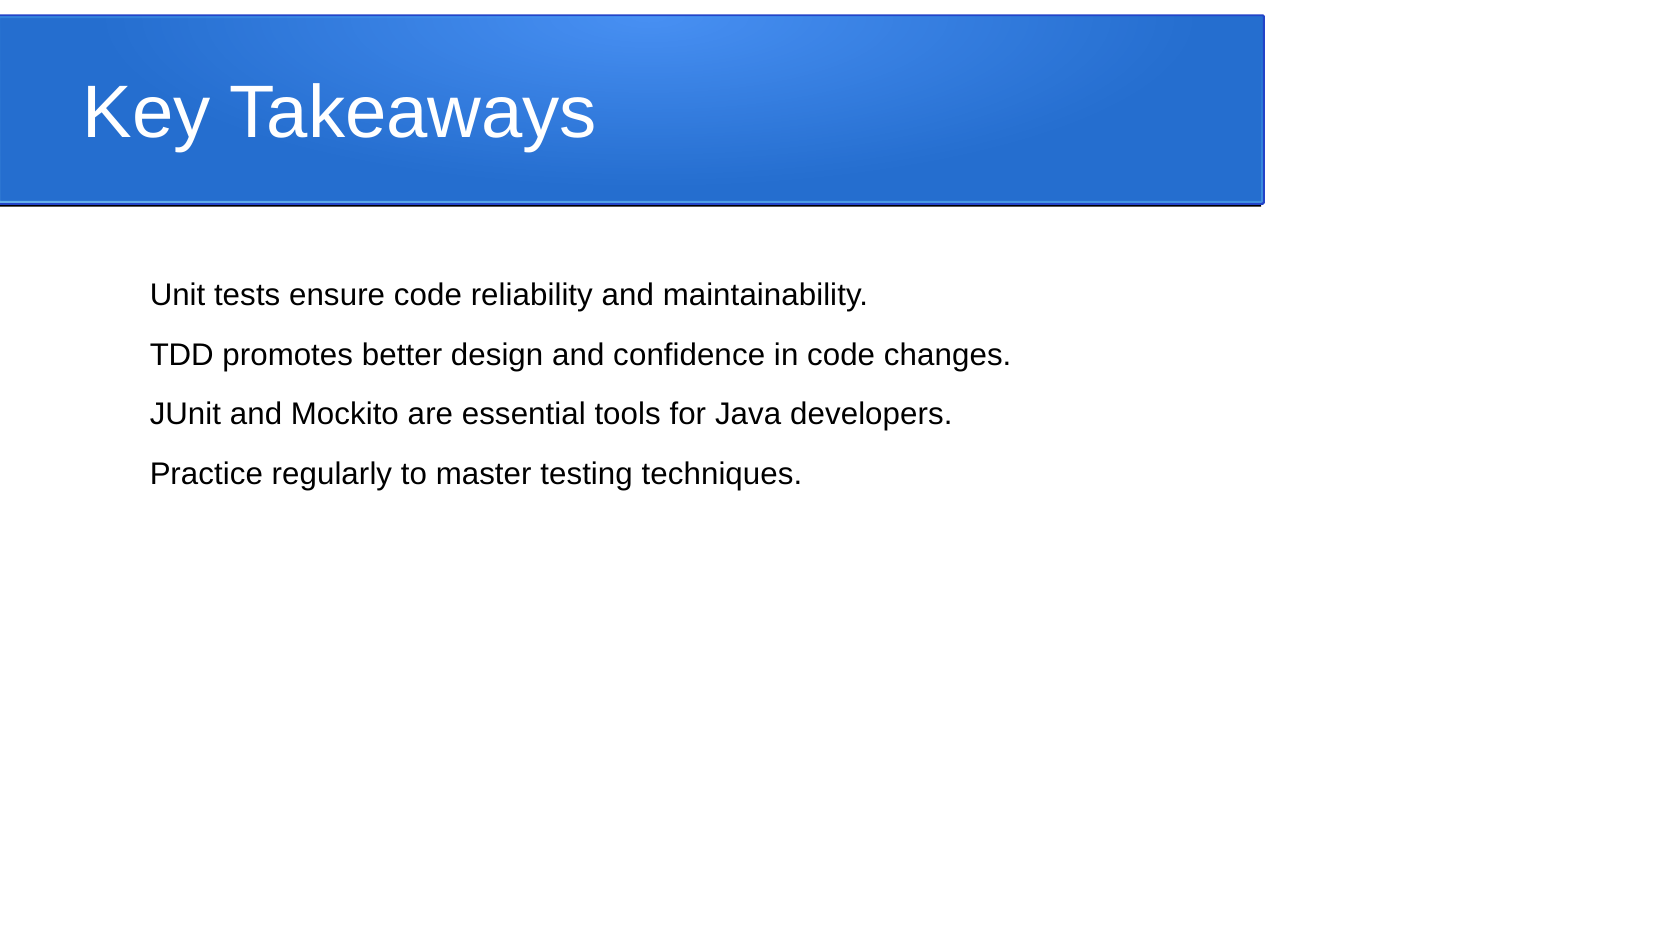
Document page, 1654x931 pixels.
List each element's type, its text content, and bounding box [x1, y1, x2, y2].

text_box Unit tests ensure code reliability and maintainability. TDD promotes better design and confidence in code changes. JUnit and Mockito are essential tools for Java developers. Practice regularly to master testing techniques. [135, 270, 1366, 616]
title Key Takeaways [82, 35, 1235, 189]
